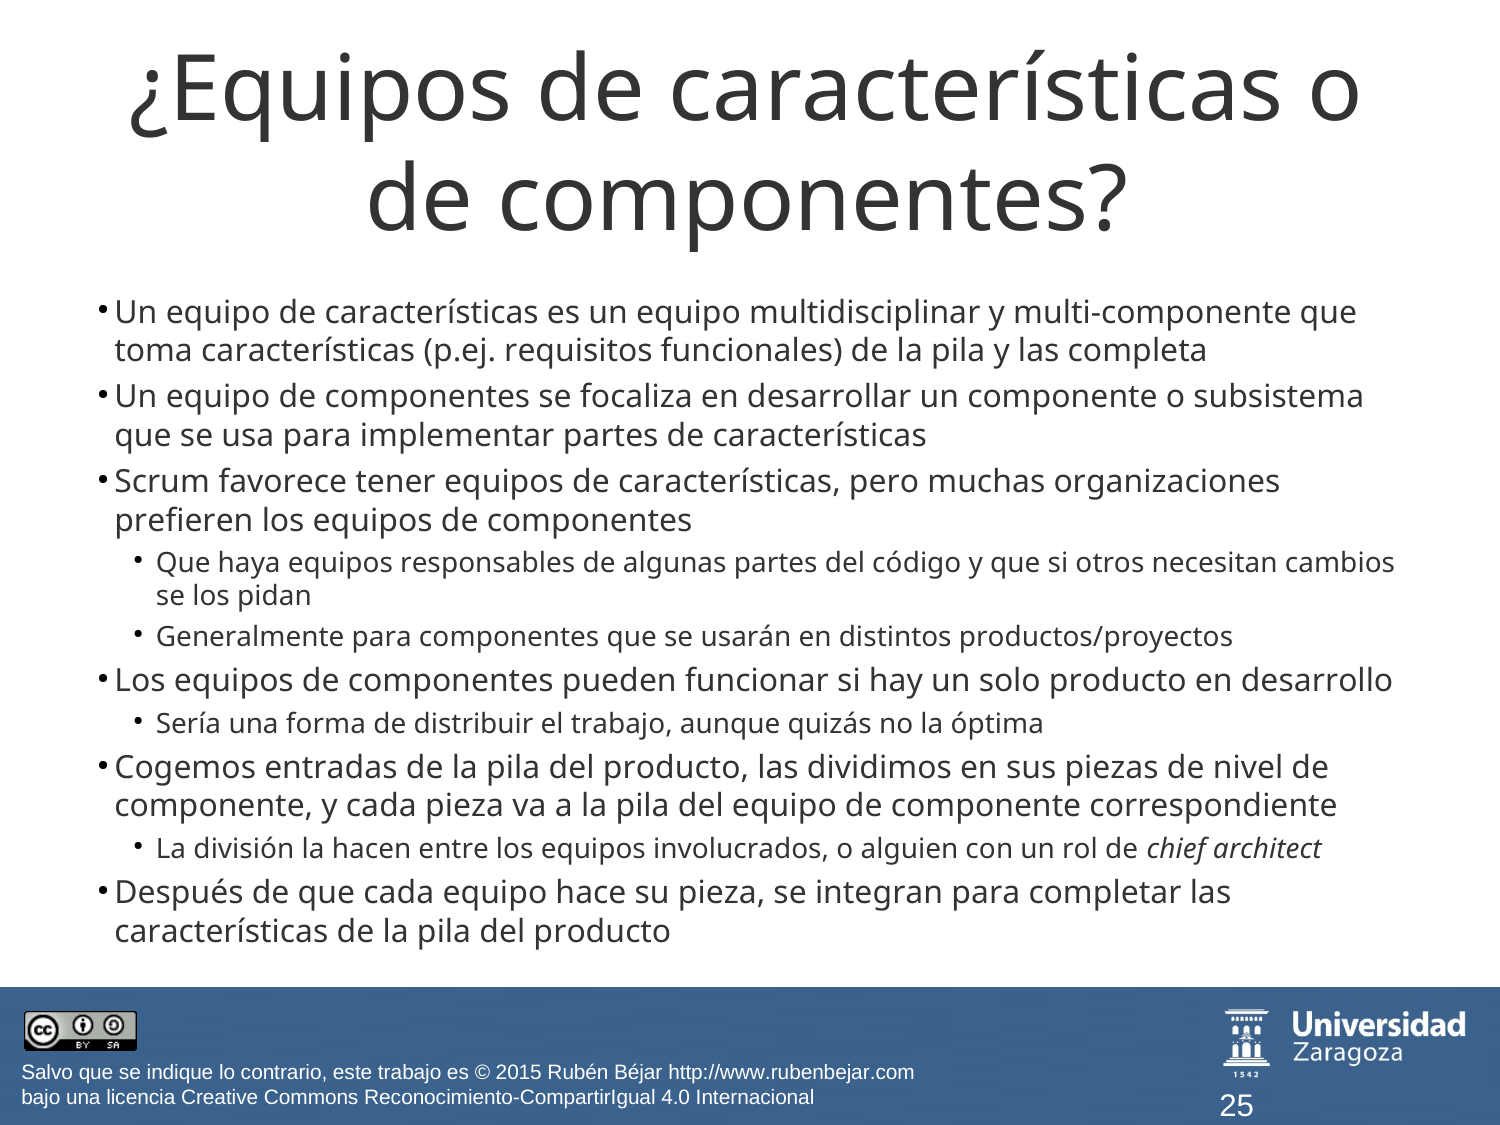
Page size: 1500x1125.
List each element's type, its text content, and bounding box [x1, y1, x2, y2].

picture [0, 987, 1500, 1125]
list Un equipo de características es un equipo multidisciplinar y multi-componente que toma características (p.ej. requisitos funcionales) de la pila y las completa Un equipo de componentes se focaliza en desarrollar un componente o subsistema que se usa para implementar partes de características Scrum favorece tener equipos de características, pero muchas organizaciones prefieren los equipos de componentes Que haya equipos responsables de algunas partes del código y que si otros necesitan cambios se los pidan Generalmente para componentes que se usarán en distintos productos/proyectos Los equipos de componentes pueden funcionar si hay un solo producto en desarrollo Sería una forma de distribuir el trabajo, aunque quizás no la óptima Cogemos entradas de la pila del producto, las dividimos en sus piezas de nivel de componente, y cada pieza va a la pila del equipo de componente correspondiente La división la hacen entre los equipos involucrados, o alguien con un rol de chief architect Después de que cada equipo hace su pieza, se integran para completar las características de la pila del producto [82, 283, 1418, 957]
title ¿Equipos de características o de componentes? [74, 21, 1420, 257]
